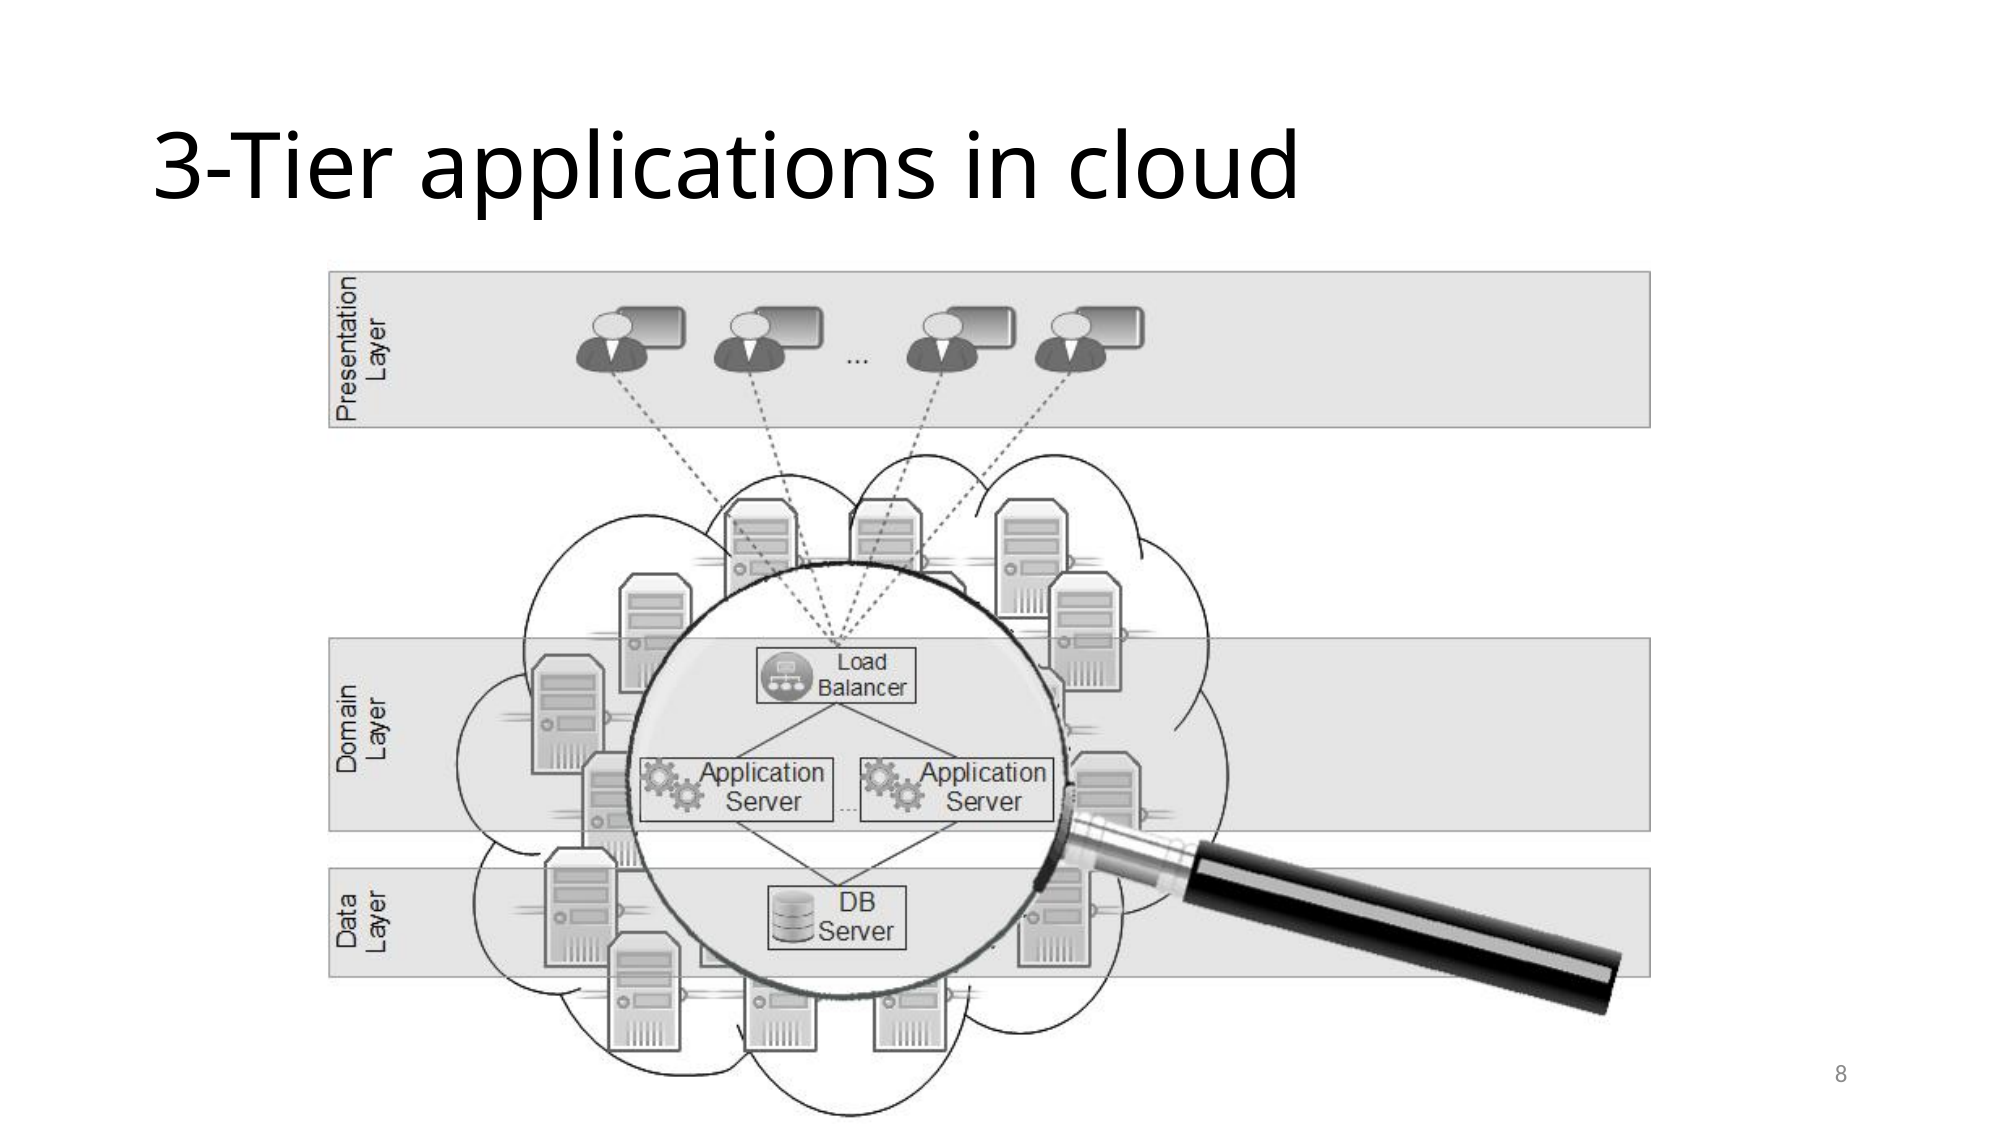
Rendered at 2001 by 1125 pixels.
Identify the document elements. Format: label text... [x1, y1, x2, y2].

slide_number <number> [1412, 1042, 1863, 1103]
picture [327, 234, 1651, 1124]
title 3-Tier applications in cloud [137, 59, 1863, 278]
